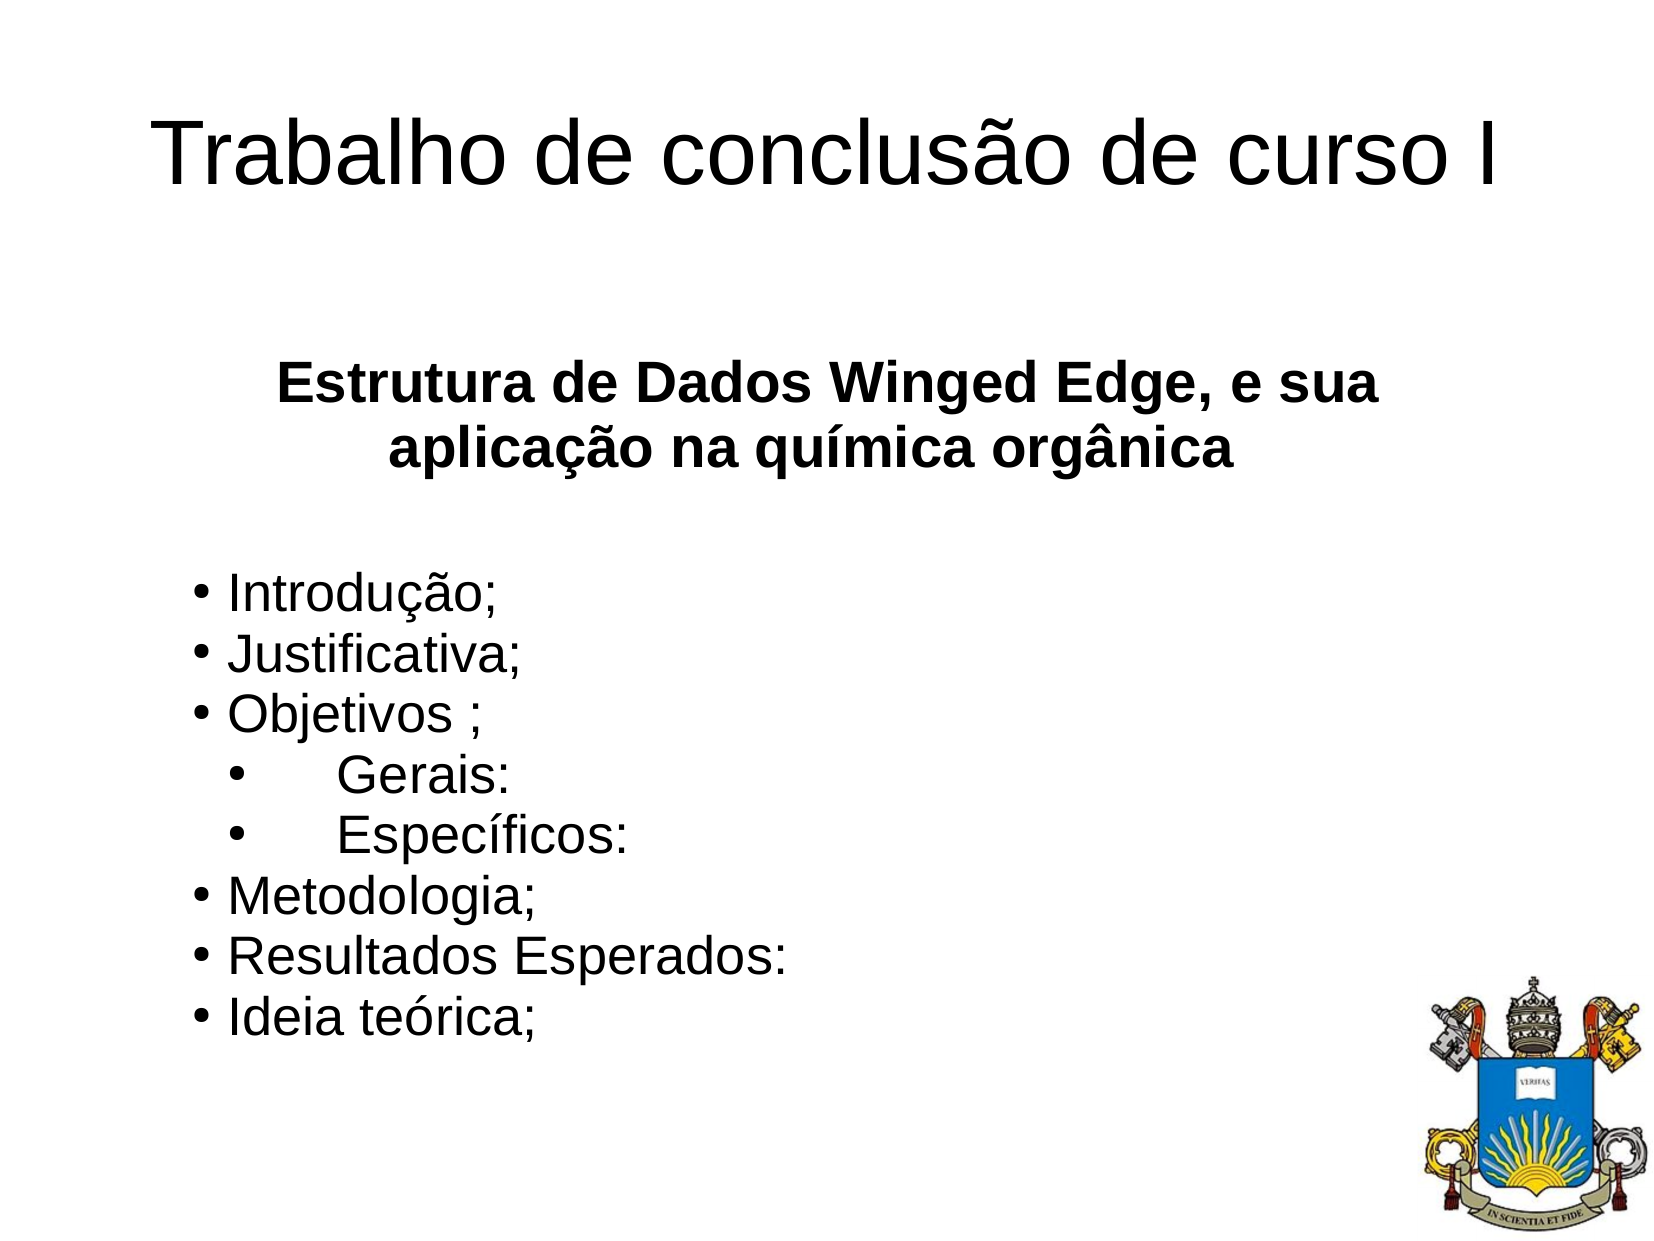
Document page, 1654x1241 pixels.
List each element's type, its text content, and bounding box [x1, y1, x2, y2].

text_box Estrutura de Dados Winged Edge, e sua aplicação na química orgânica [212, 342, 1654, 756]
picture [1417, 975, 1654, 1241]
text_box Introdução; Justificativa; Objetivos ; Gerais: Específicos: Metodologia; Resultados Esperados: Ideia teórica; [177, 555, 805, 1055]
title Trabalho de conclusão de curso I [82, 49, 1571, 257]
